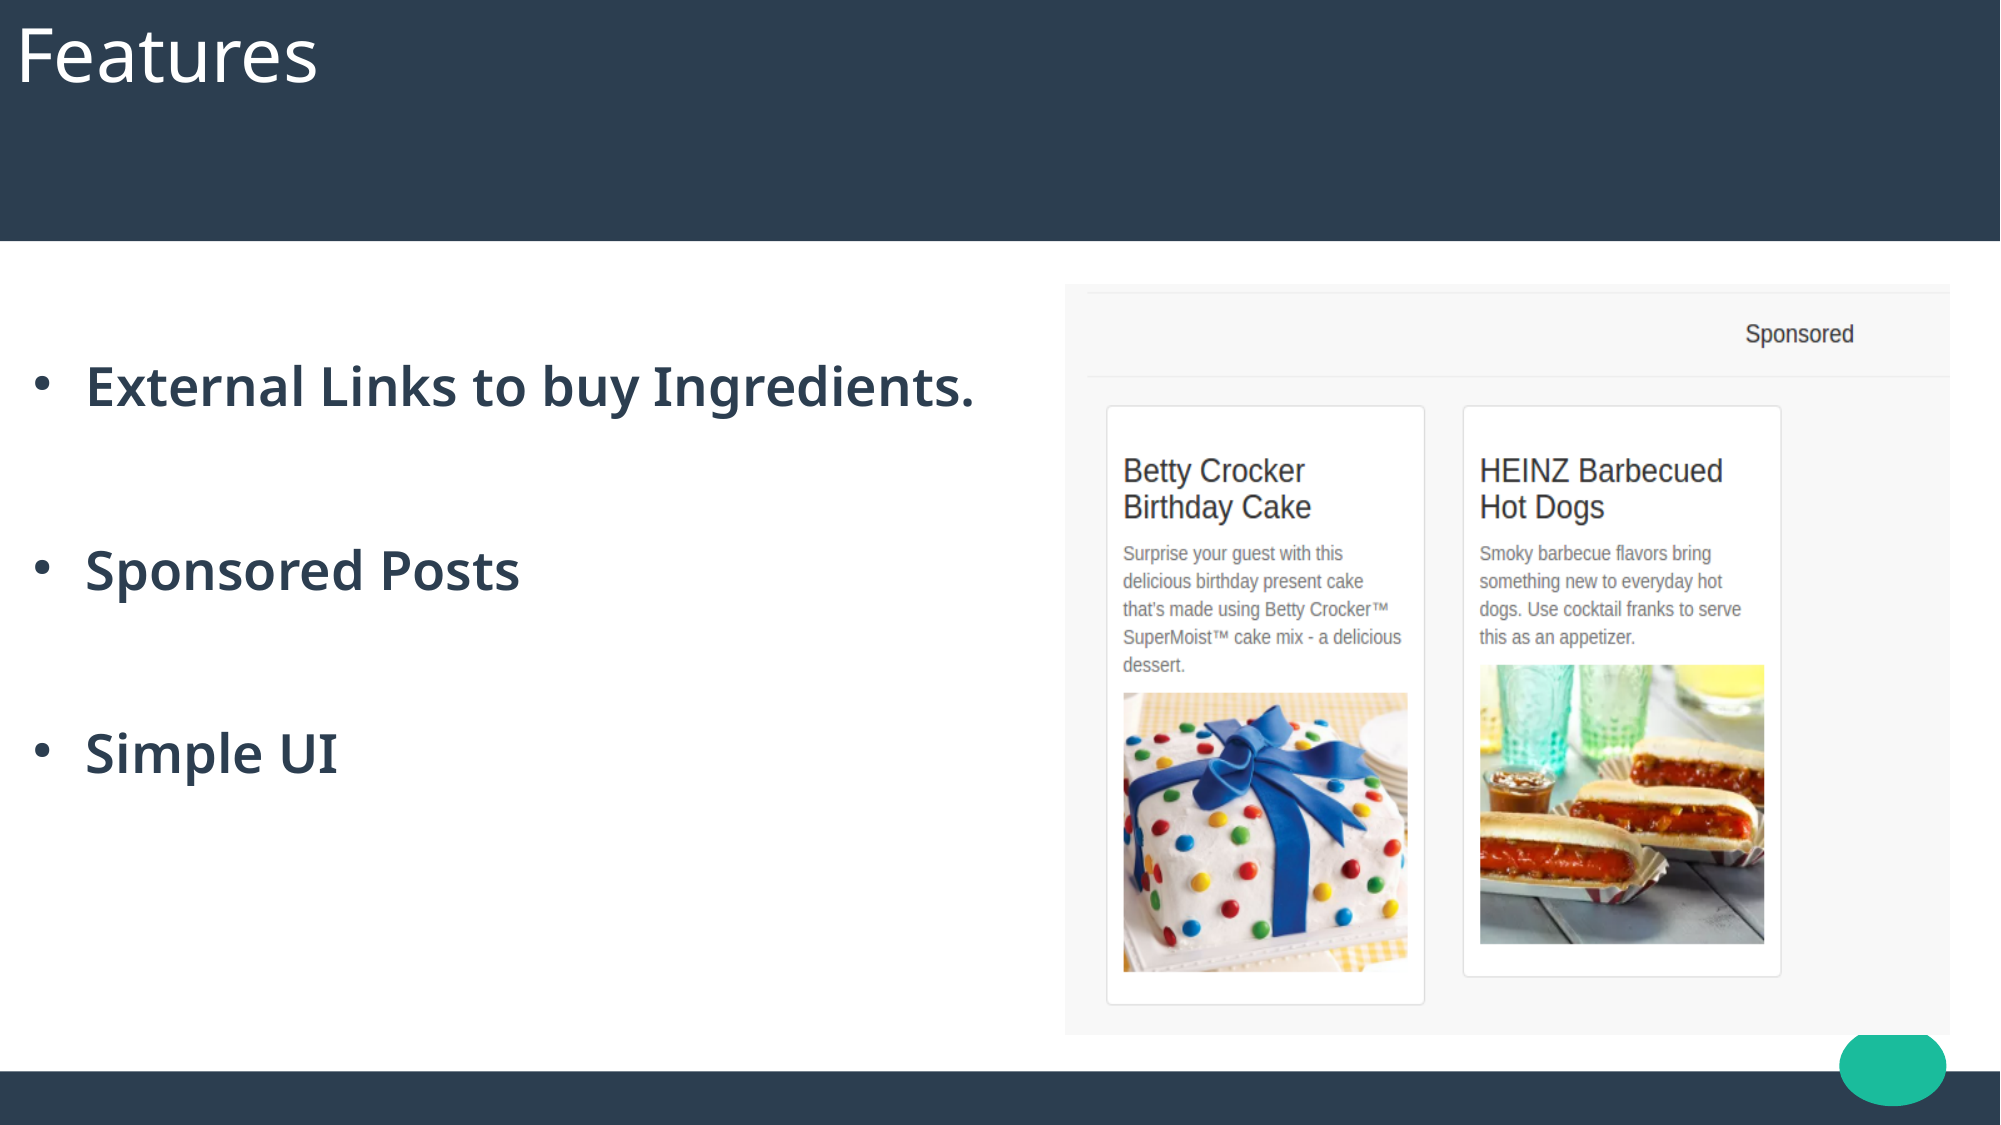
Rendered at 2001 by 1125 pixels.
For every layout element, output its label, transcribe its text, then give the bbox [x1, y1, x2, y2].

list External Links to buy Ingredients. Sponsored Posts Simple UI [0, 345, 1463, 965]
picture [1064, 284, 1951, 1036]
title Features [0, 0, 1462, 211]
